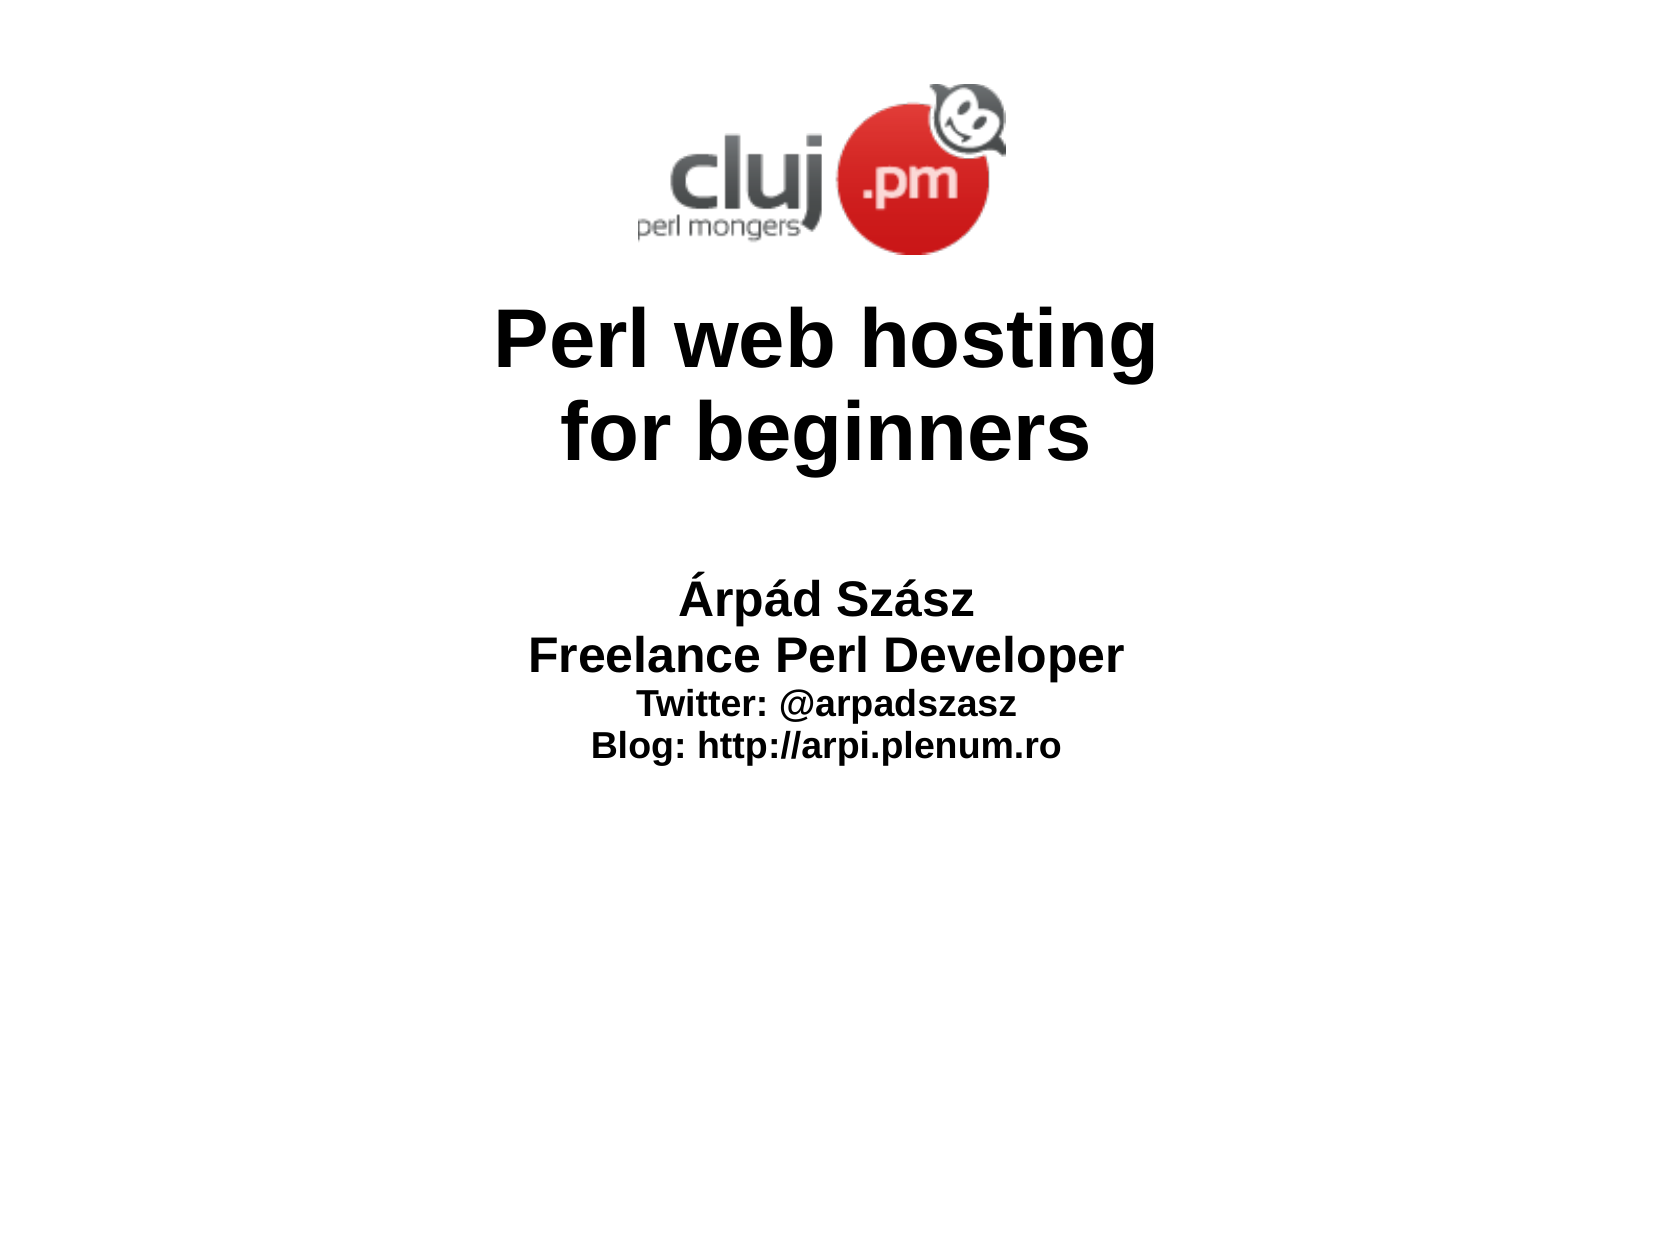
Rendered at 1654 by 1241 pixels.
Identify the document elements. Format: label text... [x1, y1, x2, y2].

picture [638, 84, 1006, 256]
subtitle Perl web hosting for beginners Árpád Szász Freelance Perl Developer Twitter: @arpadszasz Blog: http://arpi.plenum.ro [82, 49, 1571, 1010]
